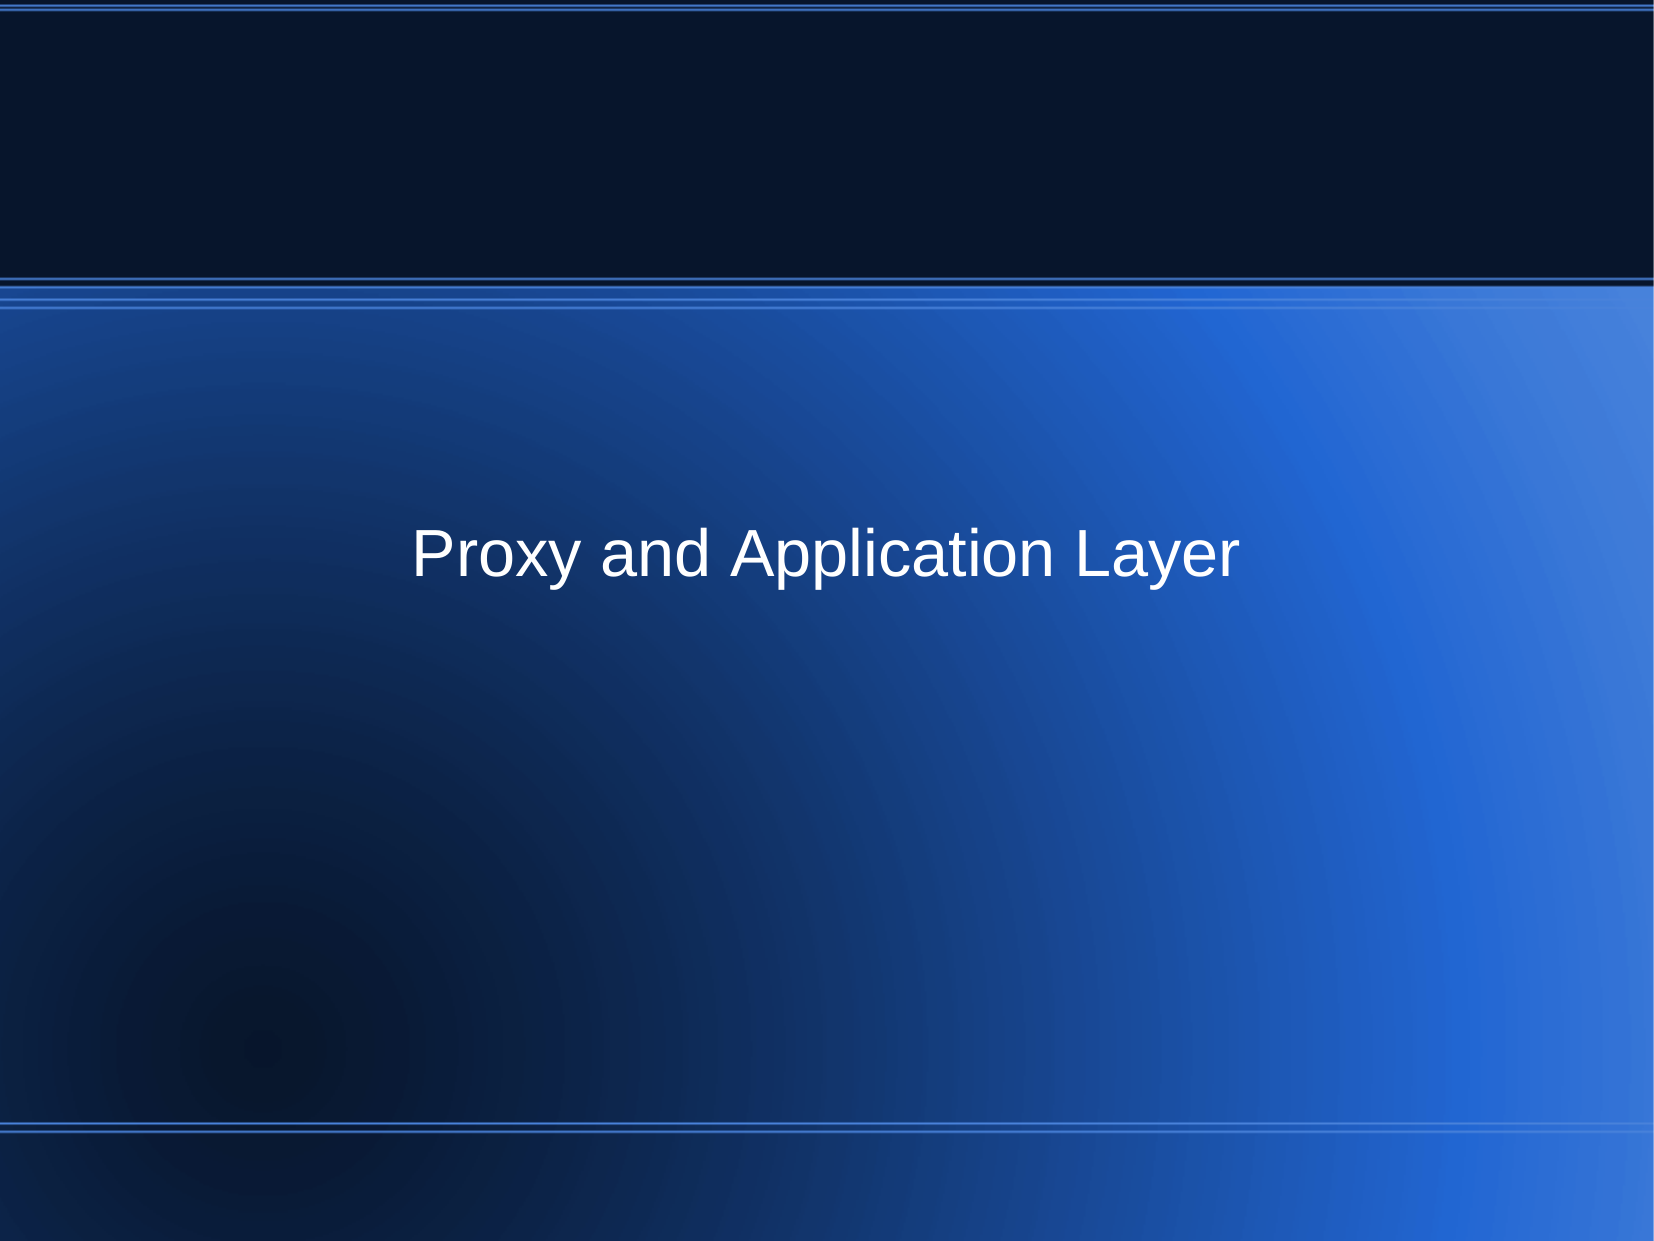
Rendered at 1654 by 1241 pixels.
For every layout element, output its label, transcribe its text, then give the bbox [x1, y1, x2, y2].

picture [0, 0, 1654, 1241]
subtitle Proxy and Application Layer [82, 49, 1571, 1058]
